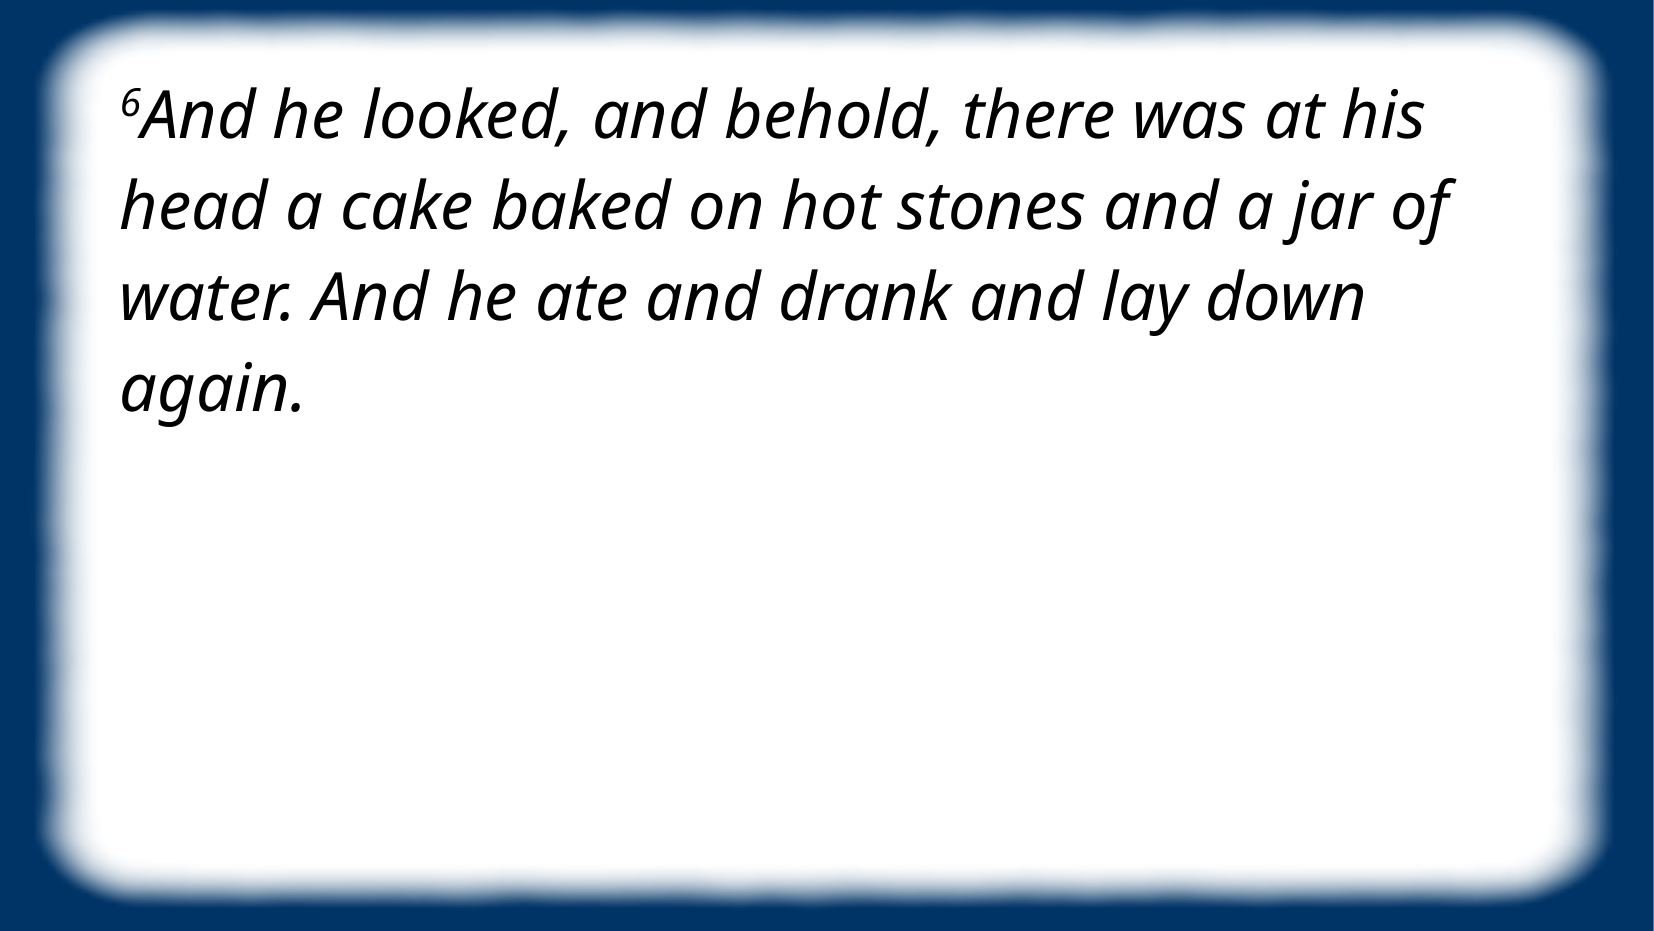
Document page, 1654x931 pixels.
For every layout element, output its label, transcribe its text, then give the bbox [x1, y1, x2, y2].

text_box 6And he looked, and behold, there was at his head a cake baked on hot stones and a jar of water. And he ate and drank and lay down again. [105, 60, 1546, 430]
picture [0, 0, 1654, 931]
